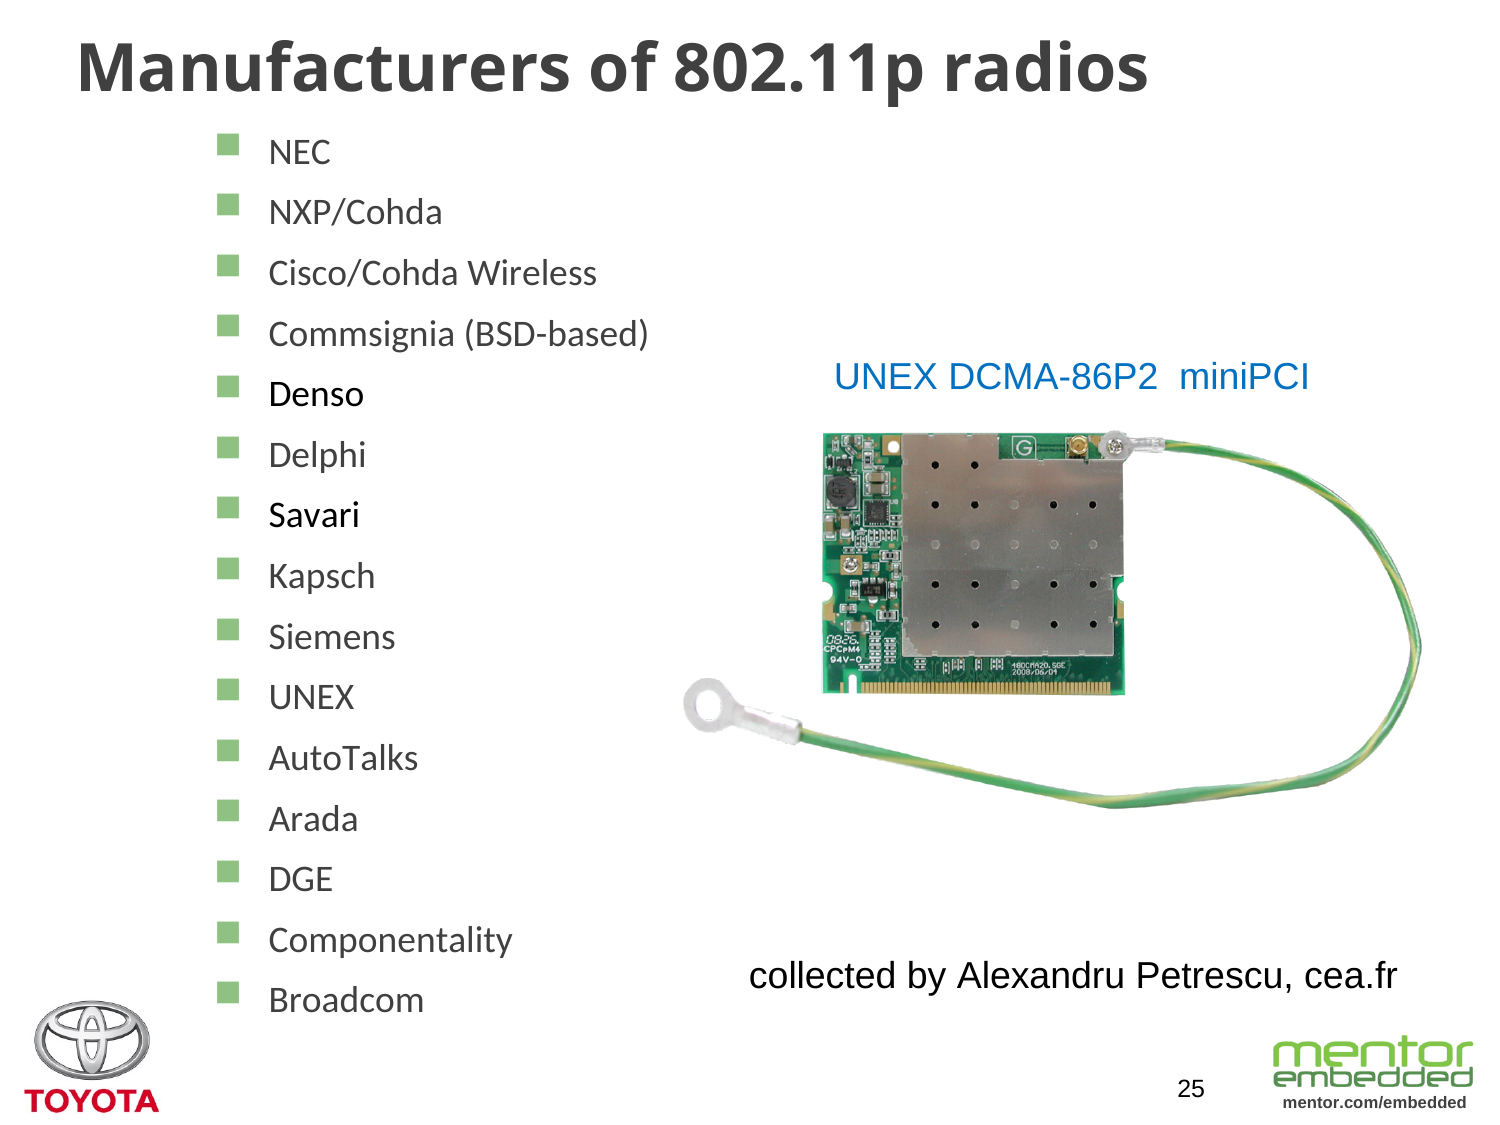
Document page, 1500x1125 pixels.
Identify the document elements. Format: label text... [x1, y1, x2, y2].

text_box NEC NXP/Cohda Cisco/Cohda Wireless Commsignia (BSD-based) Denso Delphi Savari Kapsch Siemens UNEX AutoTalks Arada DGE Componentality Broadcom [139, 119, 877, 1007]
text_box collected by Alexandru Petrescu, cea.fr [734, 947, 1414, 1005]
text_box UNEX DCMA-86P2 miniPCI [819, 348, 1325, 405]
picture [24, 998, 163, 1114]
picture [1268, 1030, 1476, 1092]
text_box Manufacturers of 802.11p radios [0, 0, 1500, 113]
picture [675, 422, 1426, 826]
